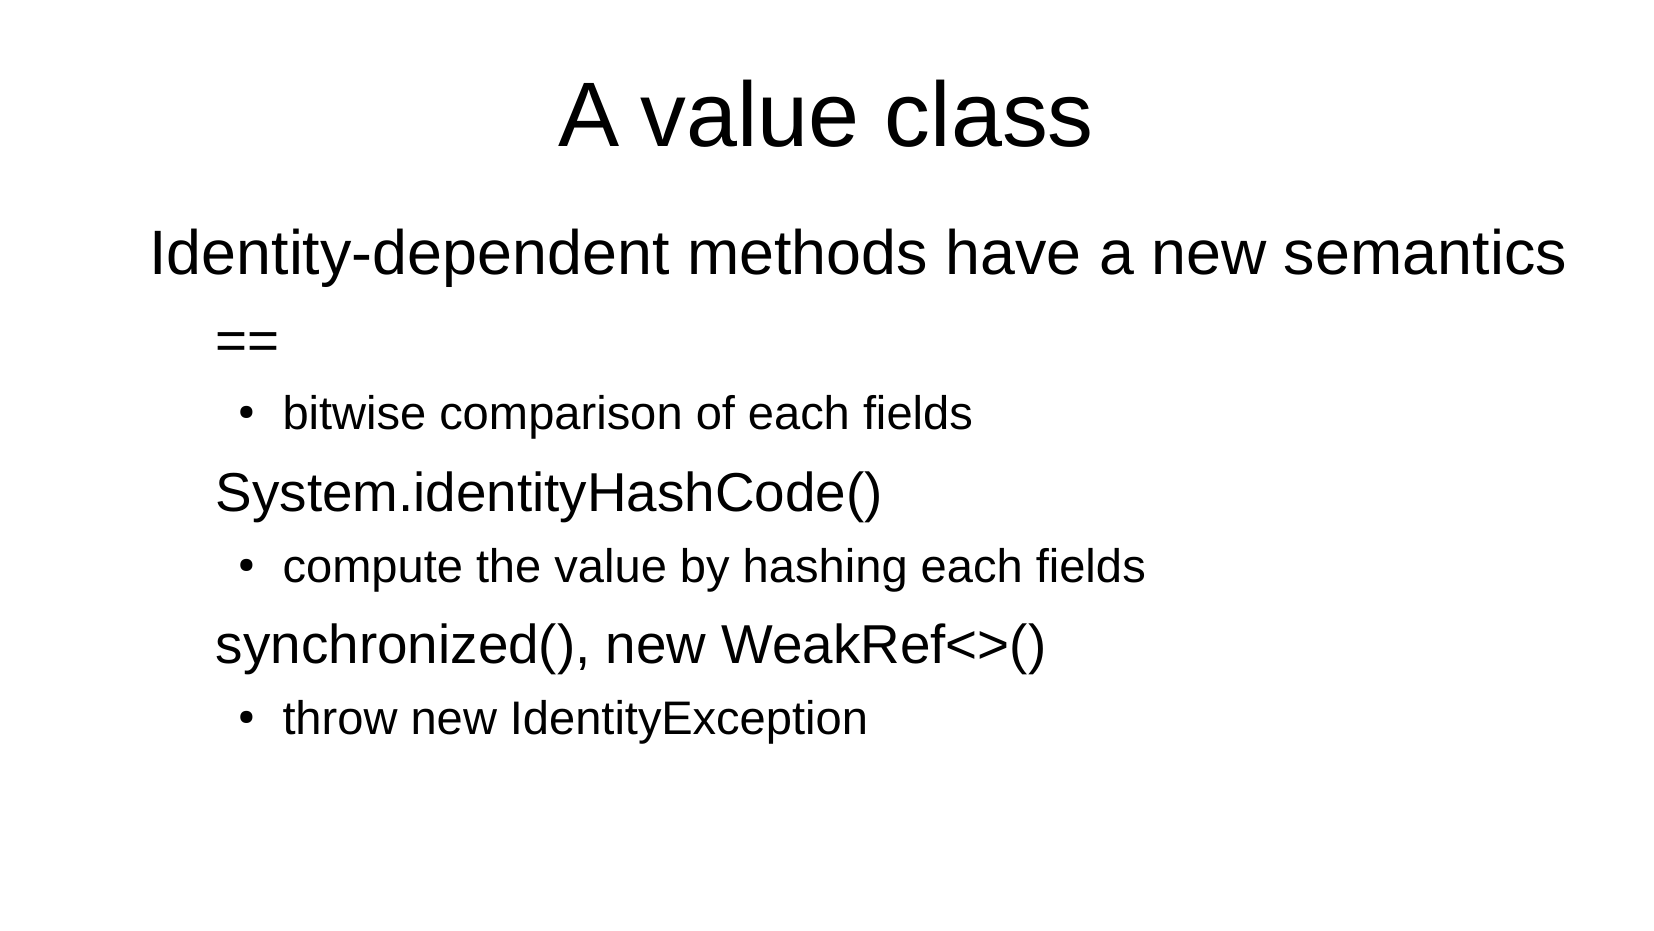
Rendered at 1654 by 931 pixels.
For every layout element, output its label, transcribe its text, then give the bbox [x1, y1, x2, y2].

list Identity-dependent methods have a new semantics == bitwise comparison of each fields System.identityHashCode() compute the value by hashing each fields synchronized(), new WeakRef<>() throw new IdentityException [82, 217, 1571, 758]
title A value class [82, 37, 1571, 193]
